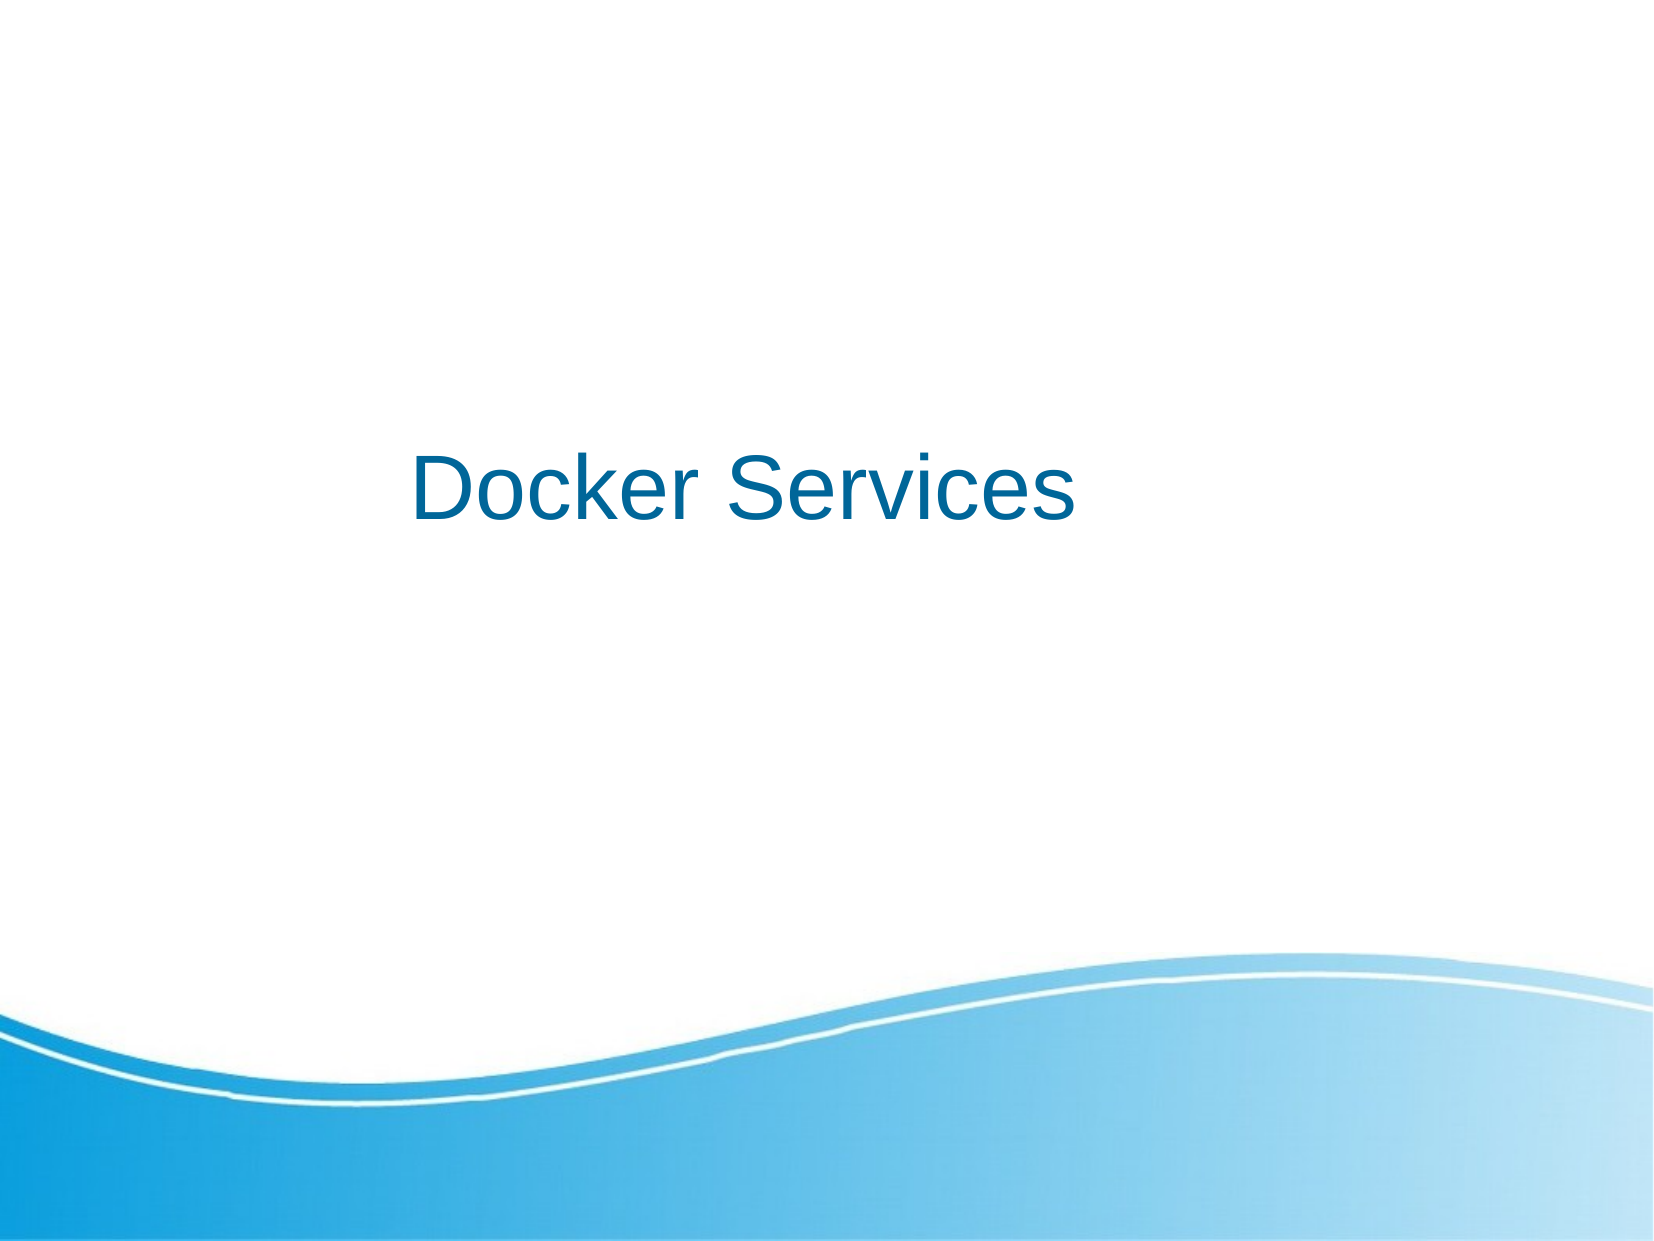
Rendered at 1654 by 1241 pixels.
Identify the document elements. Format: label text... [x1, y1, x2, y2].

title Docker Services [0, 384, 1489, 592]
picture [0, 952, 1654, 1241]
